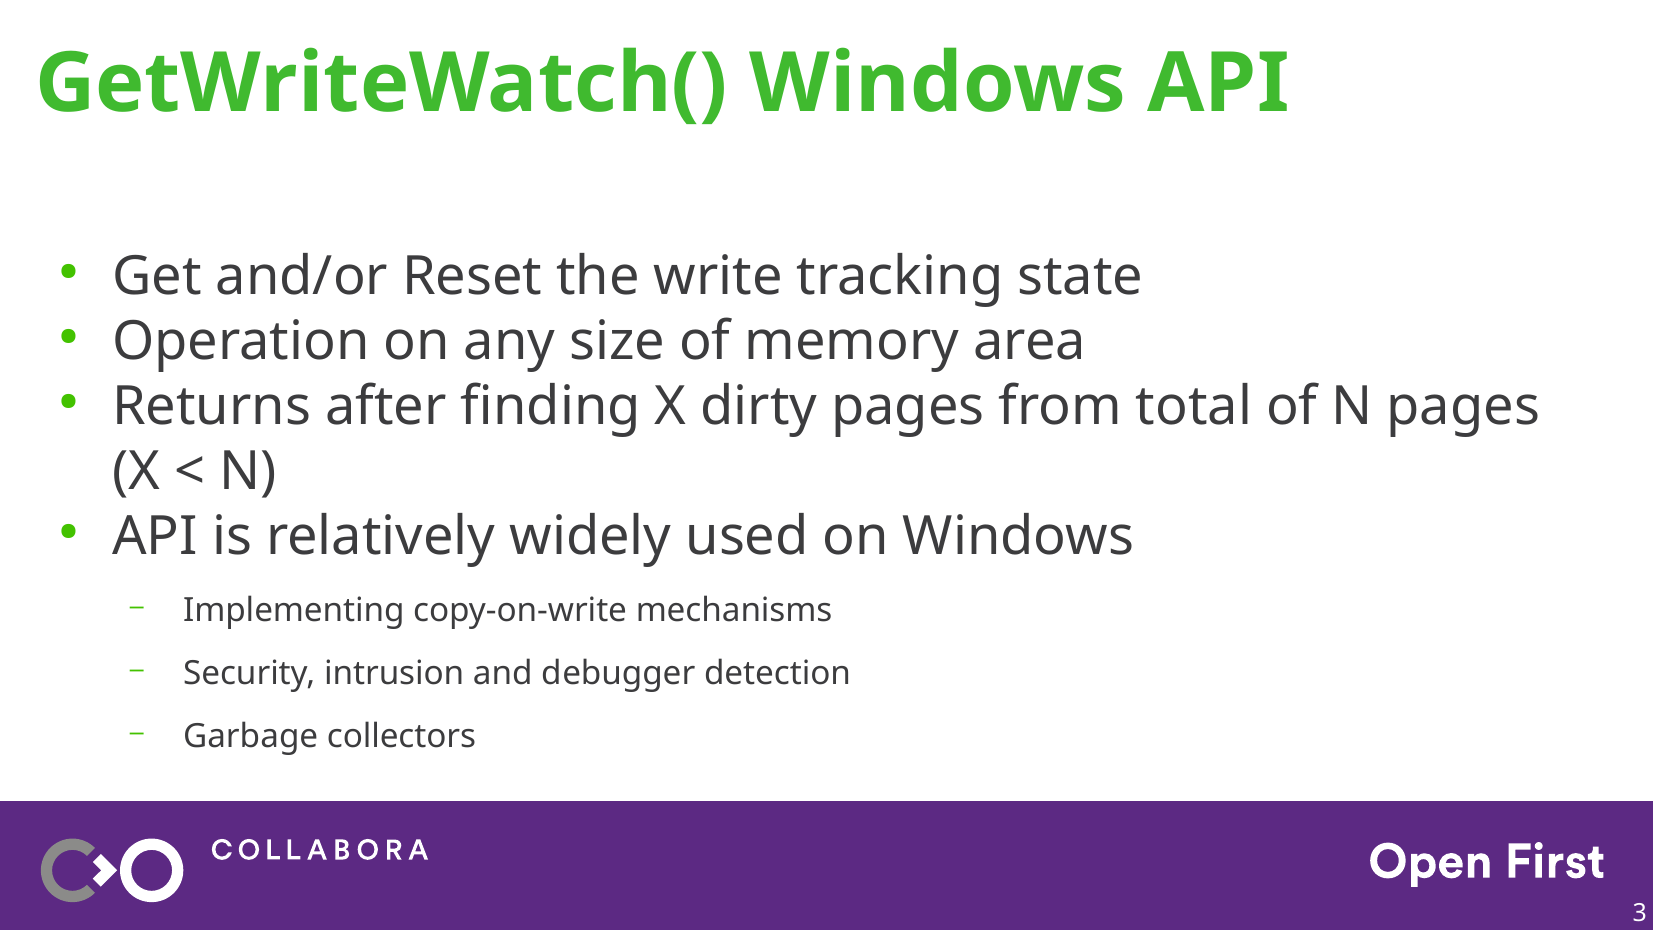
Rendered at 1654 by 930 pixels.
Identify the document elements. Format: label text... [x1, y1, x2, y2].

title GetWriteWatch() Windows API [35, 28, 1608, 192]
list Get and/or Reset the write tracking state Operation on any size of memory area Returns after finding X dirty pages from total of N pages (X < N) API is relatively widely used on Windows Implementing copy-on-write mechanisms Security, intrusion and debugger detection Garbage collectors [41, 240, 1613, 804]
